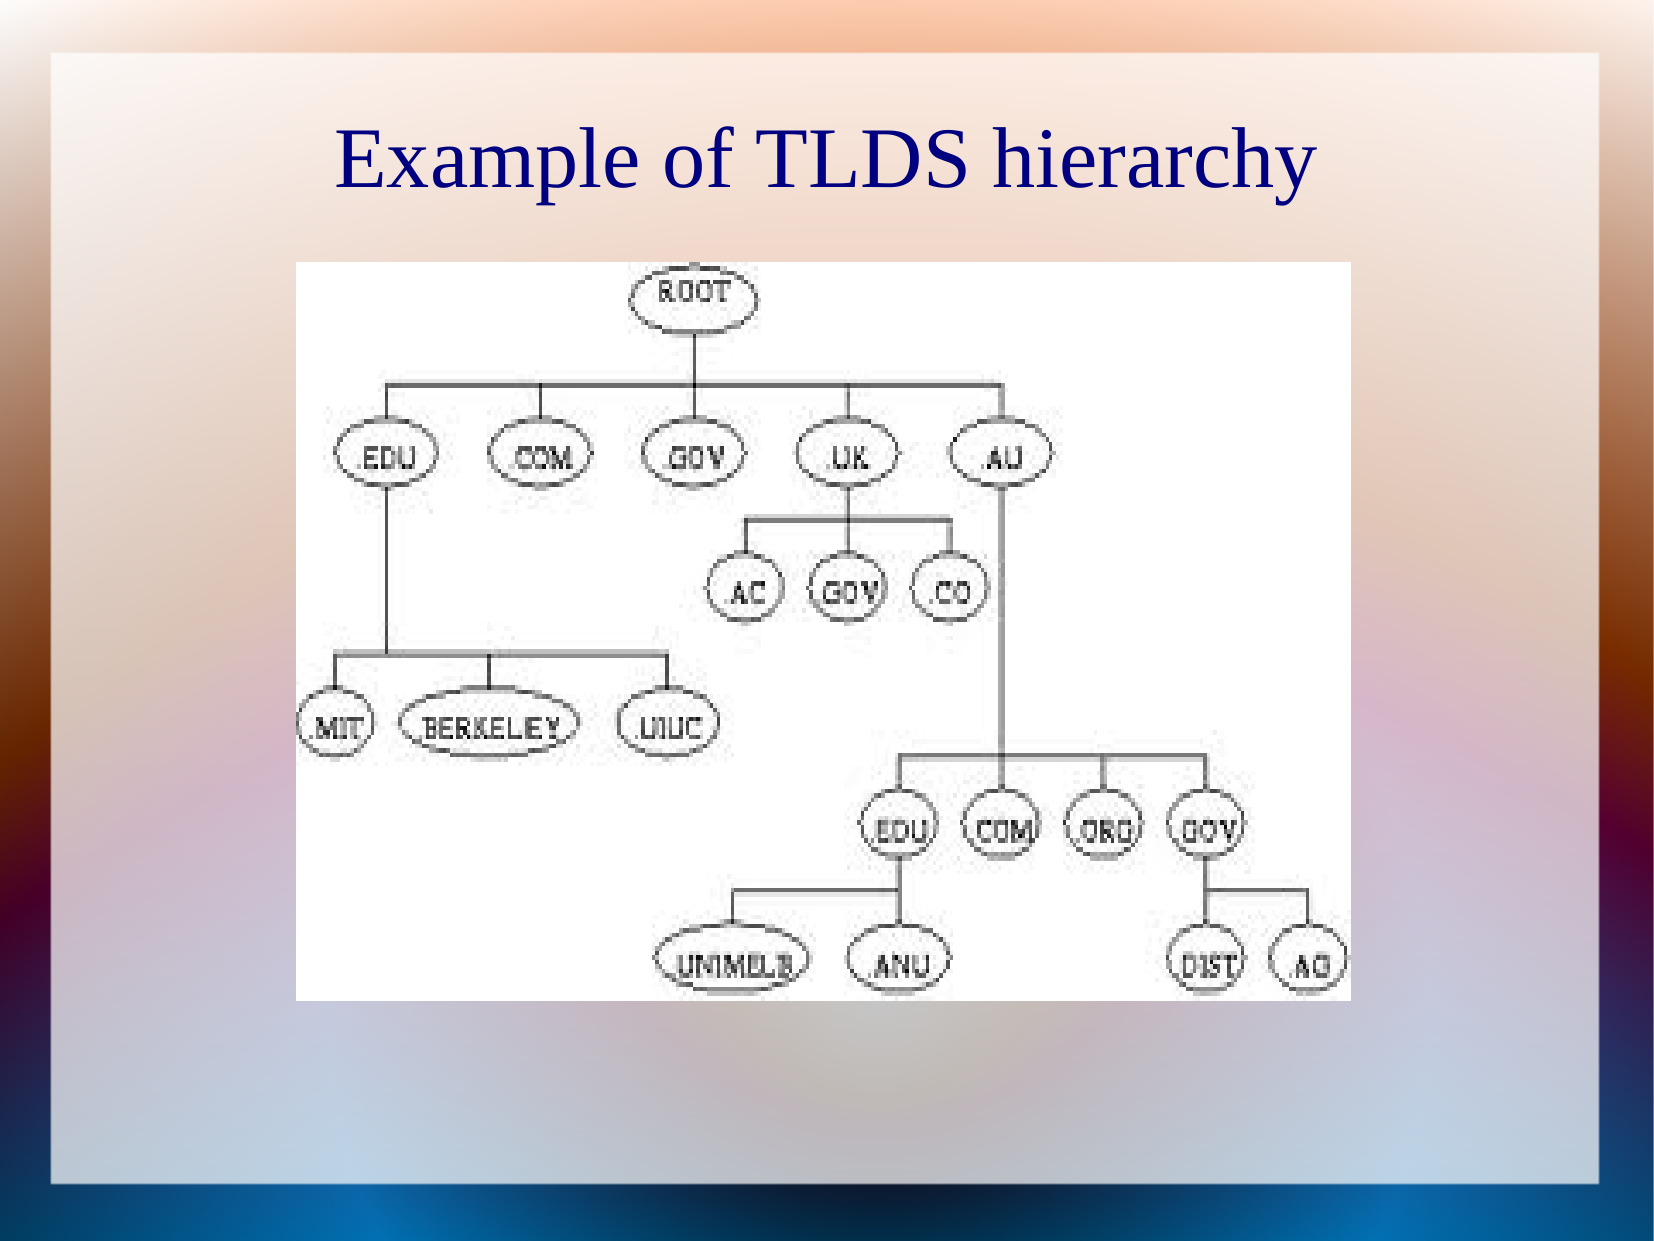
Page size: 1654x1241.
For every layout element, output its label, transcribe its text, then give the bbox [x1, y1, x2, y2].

title Example of TLDS hierarchy [82, 55, 1571, 263]
picture [0, 0, 1654, 1241]
